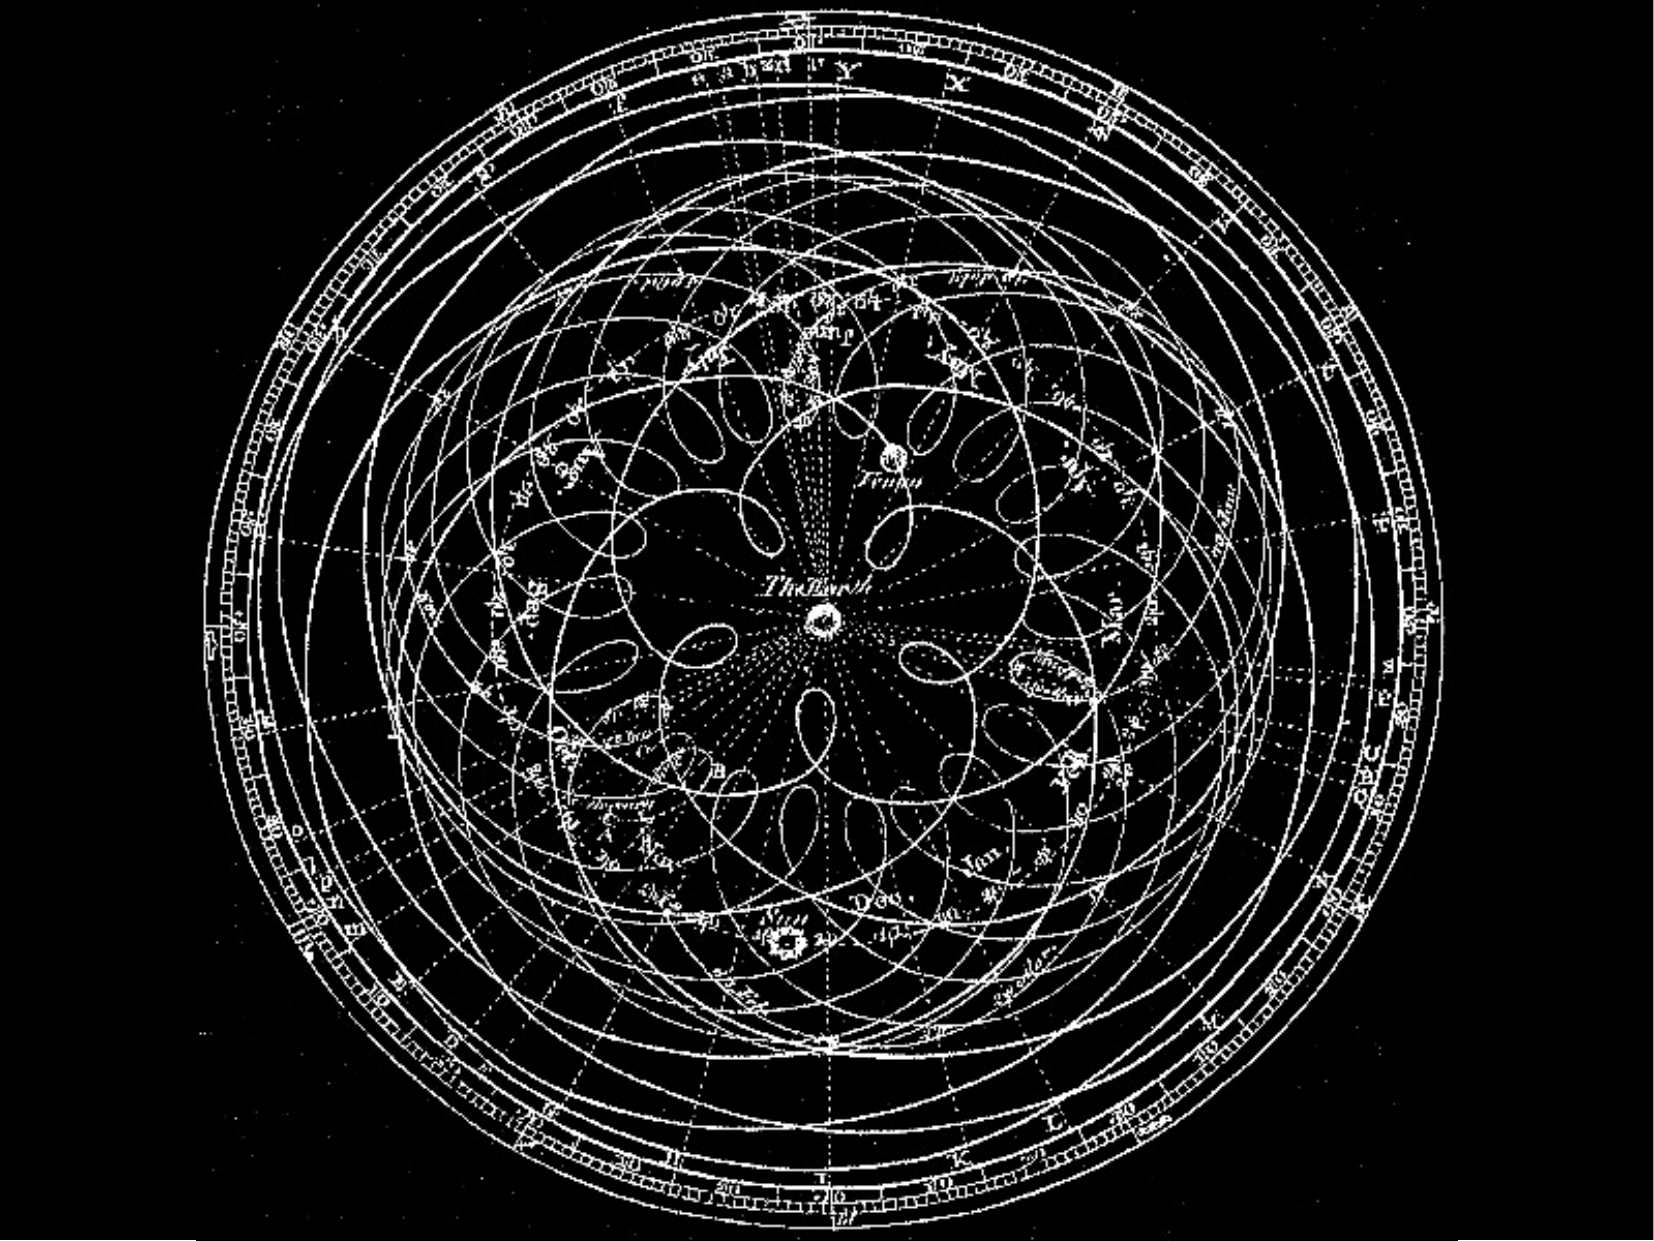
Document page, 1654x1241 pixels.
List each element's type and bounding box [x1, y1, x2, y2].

picture [196, 1, 1458, 1241]
